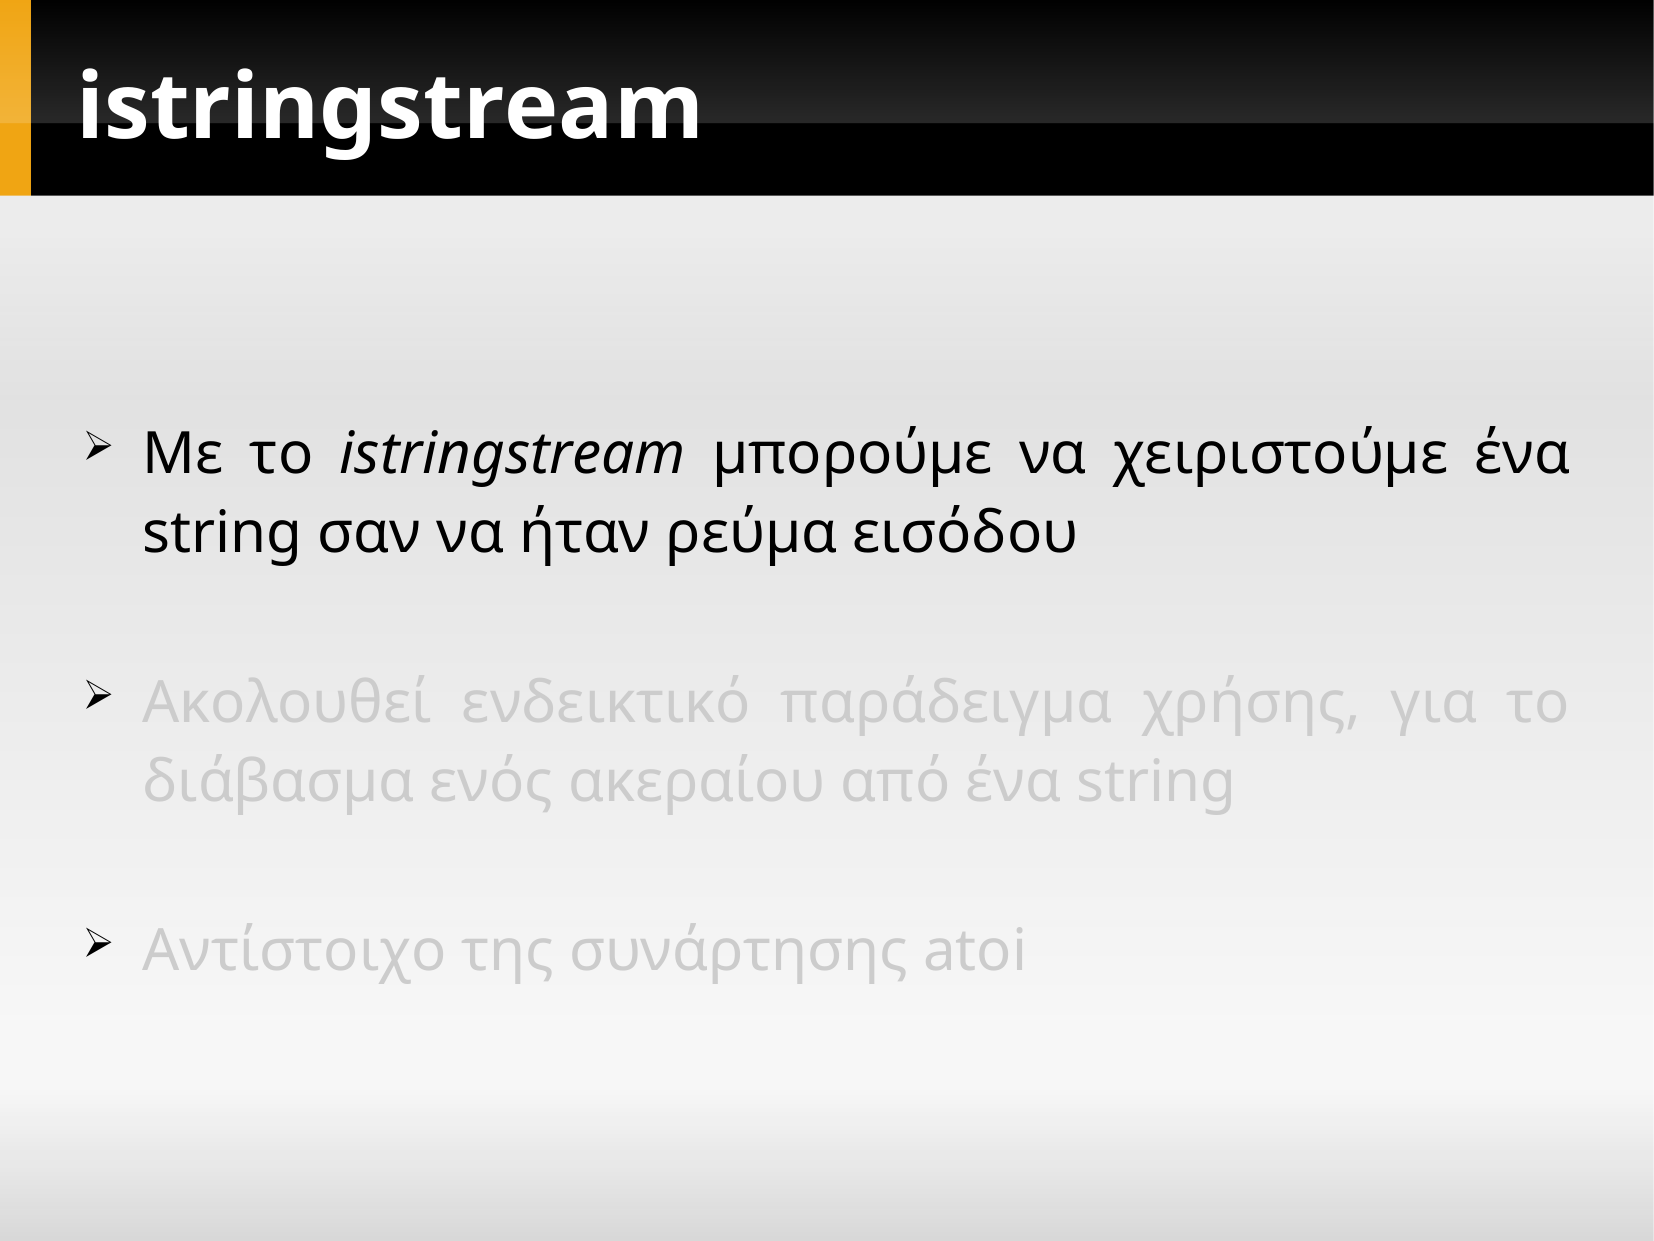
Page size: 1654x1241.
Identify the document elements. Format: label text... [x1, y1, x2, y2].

subtitle Με το istringstream μπορούμε να χειριστούμε ένα string σαν να ήταν ρεύμα εισόδου Ακολουθεί ενδεικτικό παράδειγμα χρήσης, για το διάβασμα ενός ακεραίου από ένα string Αντίστοιχο της συνάρτησης atoi [82, 297, 1571, 1102]
title istringstream [76, 0, 1565, 208]
picture [0, 0, 1654, 1241]
